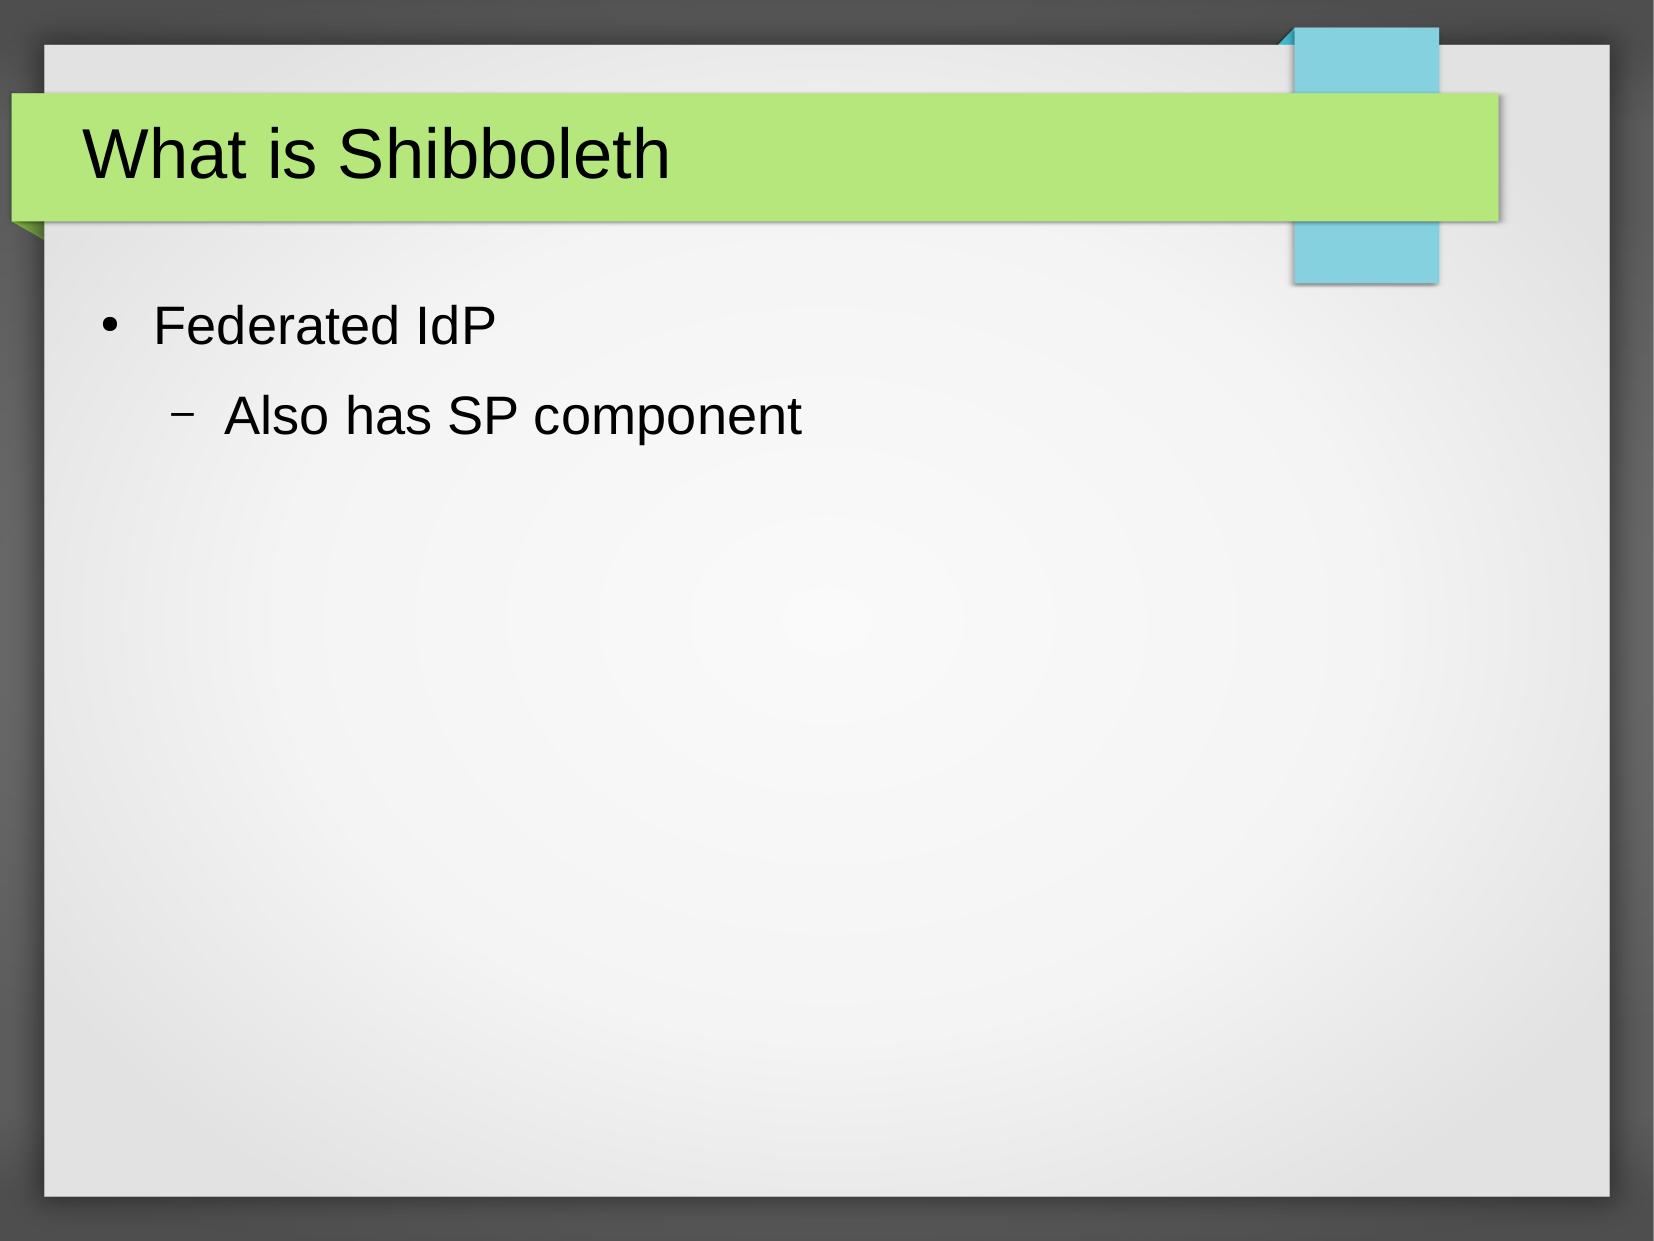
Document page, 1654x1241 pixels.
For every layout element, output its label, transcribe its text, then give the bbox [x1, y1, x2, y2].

list Federated IdP Also has SP component [82, 295, 1571, 1015]
title What is Shibboleth [82, 94, 1264, 213]
picture [0, 0, 1654, 1241]
